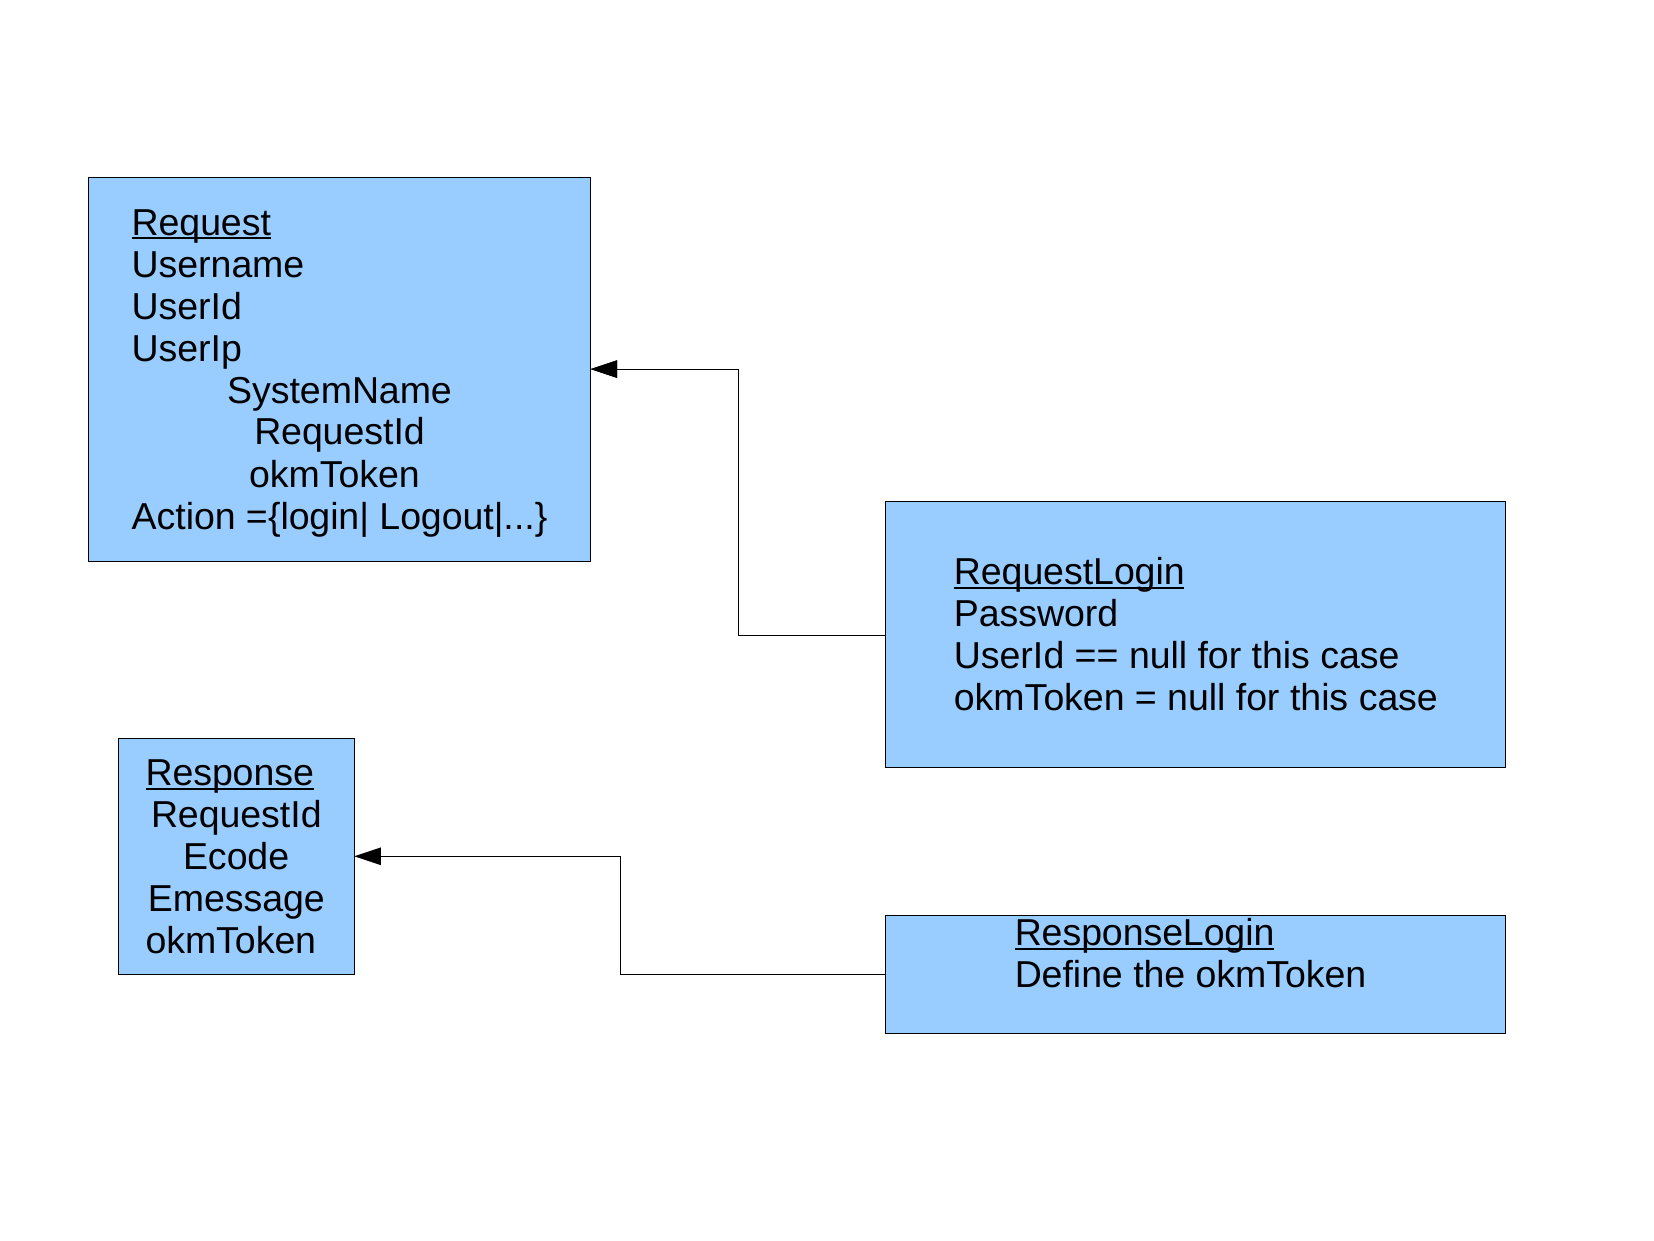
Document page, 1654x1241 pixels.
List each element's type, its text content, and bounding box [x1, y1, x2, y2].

text_box RequestLogin Password UserId == null for this case okmToken = null for this case [885, 501, 1506, 768]
text_box ResponseLogin Define the okmToken [885, 915, 1506, 1034]
text_box Response RequestId Ecode Emessage okmToken [118, 738, 355, 975]
text_box Request Username UserId UserIp SystemName RequestId okmToken Action ={login| Logout|...} [88, 177, 591, 562]
